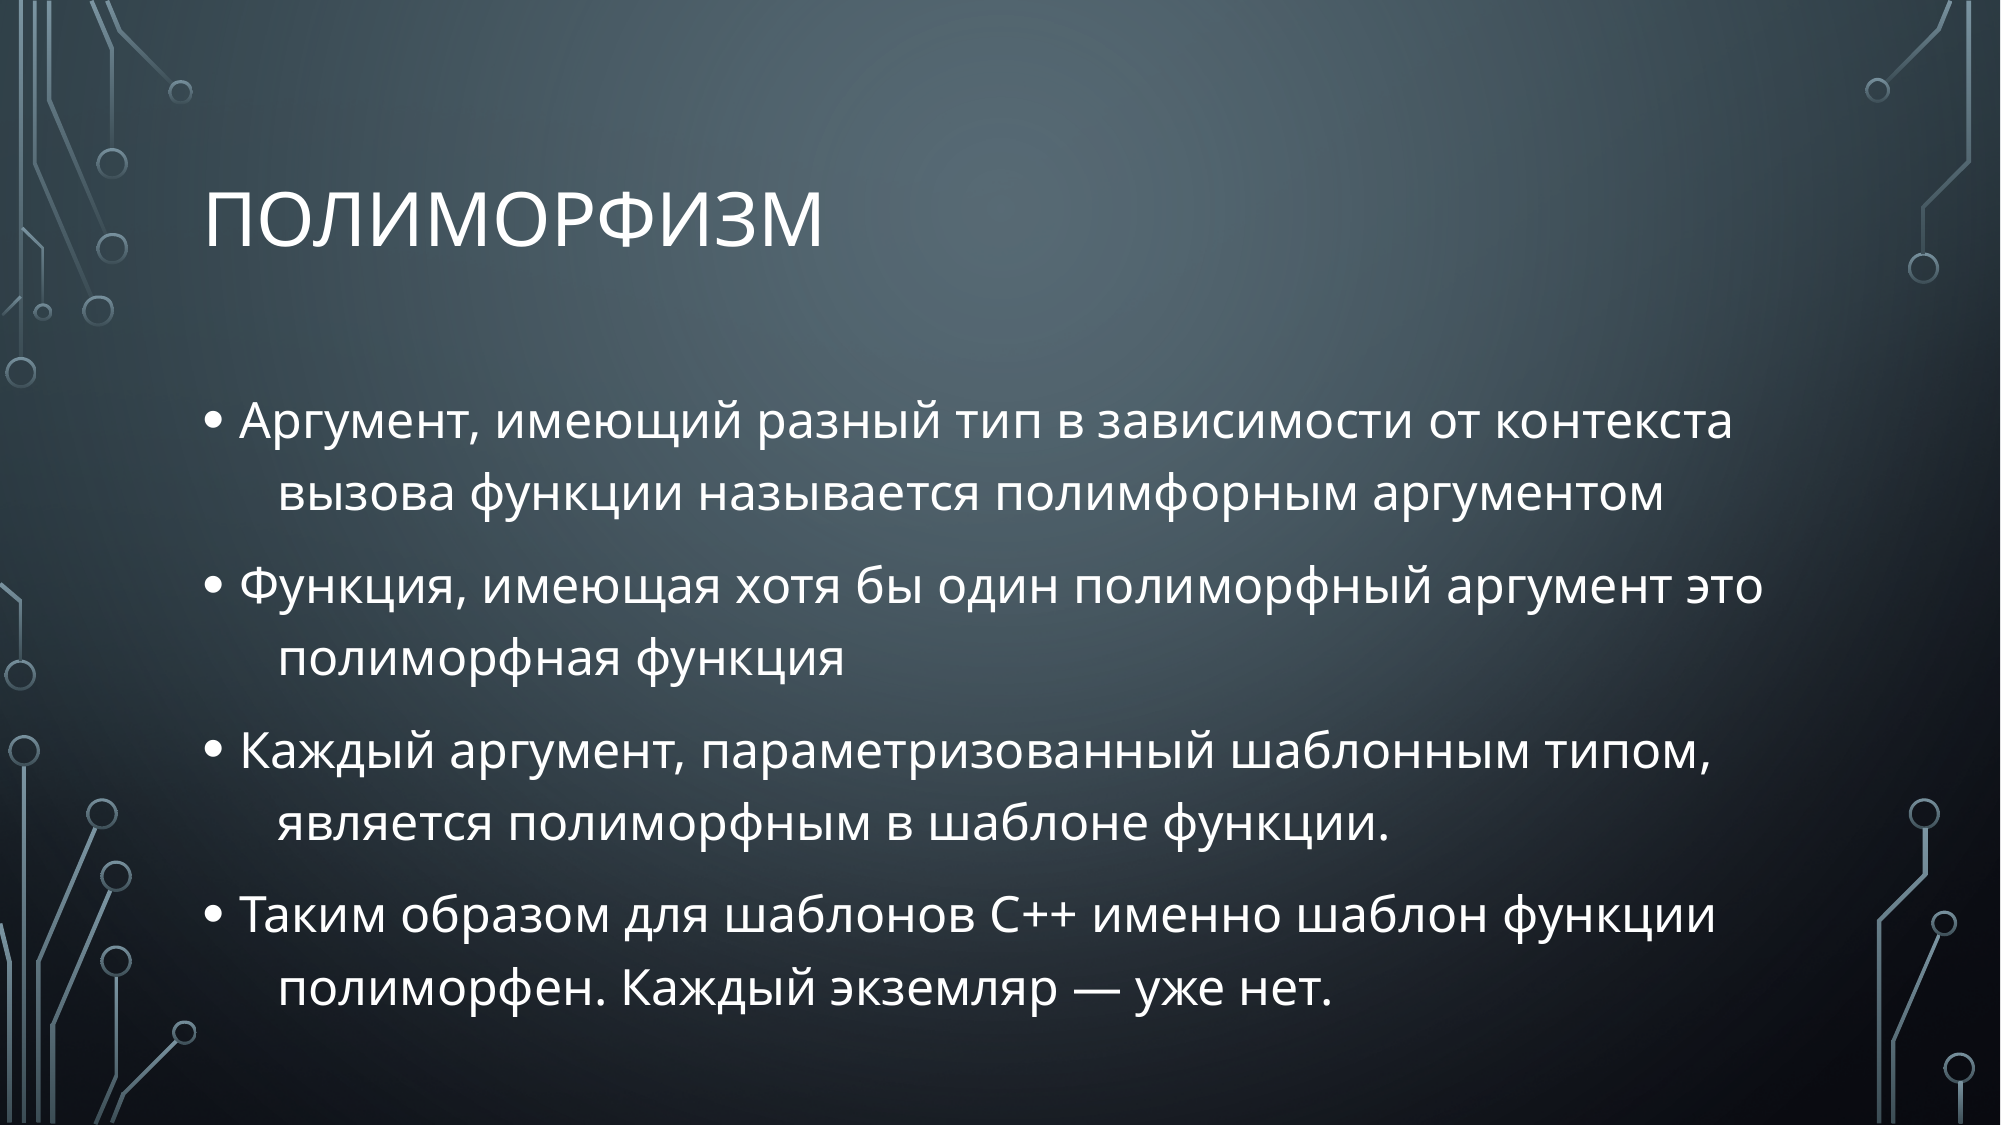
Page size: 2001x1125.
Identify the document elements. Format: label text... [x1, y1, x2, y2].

title Полиморфизм [187, 101, 1813, 344]
list Аргумент, имеющий разный тип в зависимости от контекста вызова функции называется полимфорным аргументом Функция, имеющая хотя бы один полиморфный аргумент это полиморфная функция Каждый аргумент, параметризованный шаблонным типом, является полиморфным в шаблоне функции. Таким образом для шаблонов C++ именно шаблон функции полиморфен. Каждый экземляр ― уже нет. [187, 369, 1813, 1091]
